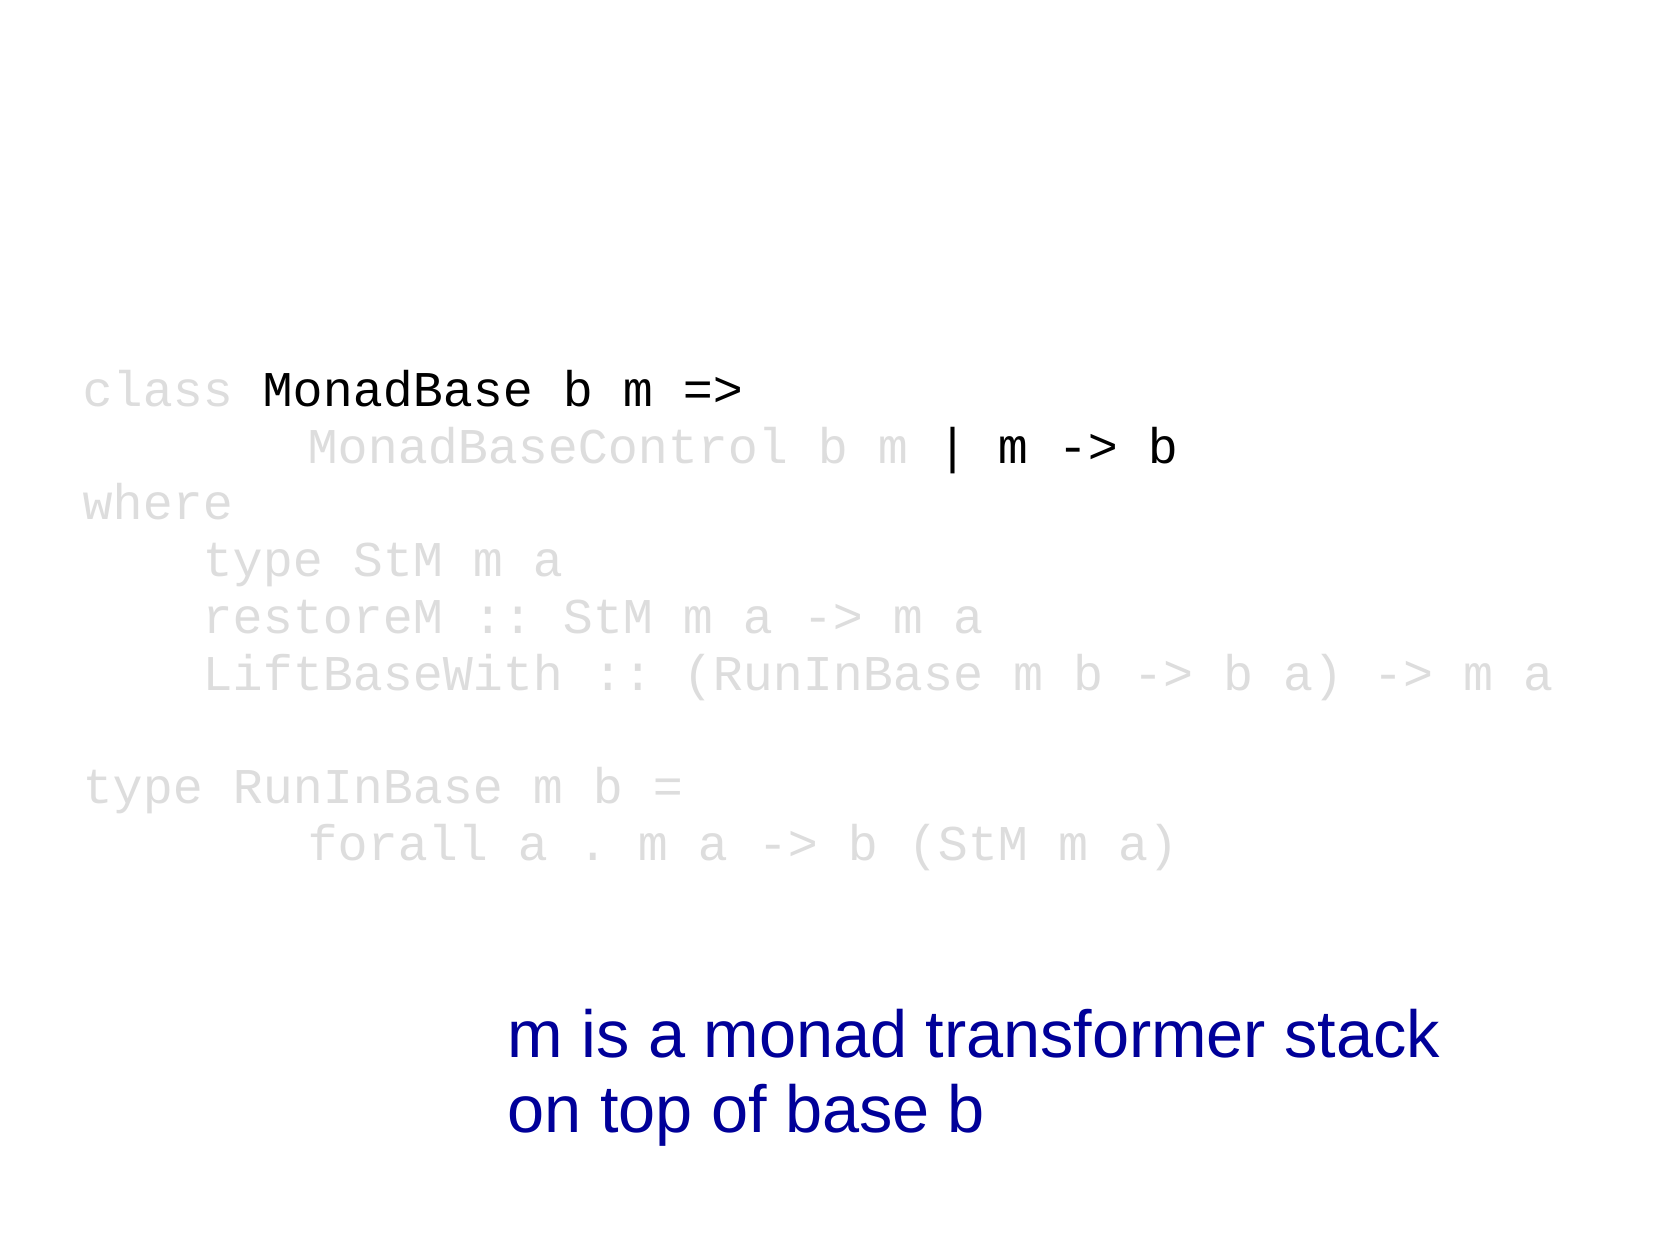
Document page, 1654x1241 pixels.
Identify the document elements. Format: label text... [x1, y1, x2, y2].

text_box m is a monad transformer stack on top of base b [493, 990, 1459, 1155]
subtitle class MonadBase b m => MonadBaseControl b m | m -> b where type StM m a restoreM :: StM m a -> m a LiftBaseWith :: (RunInBase m b -> b a) -> m a type RunInBase m b = forall a . m a -> b (StM m a) [82, 299, 1571, 941]
